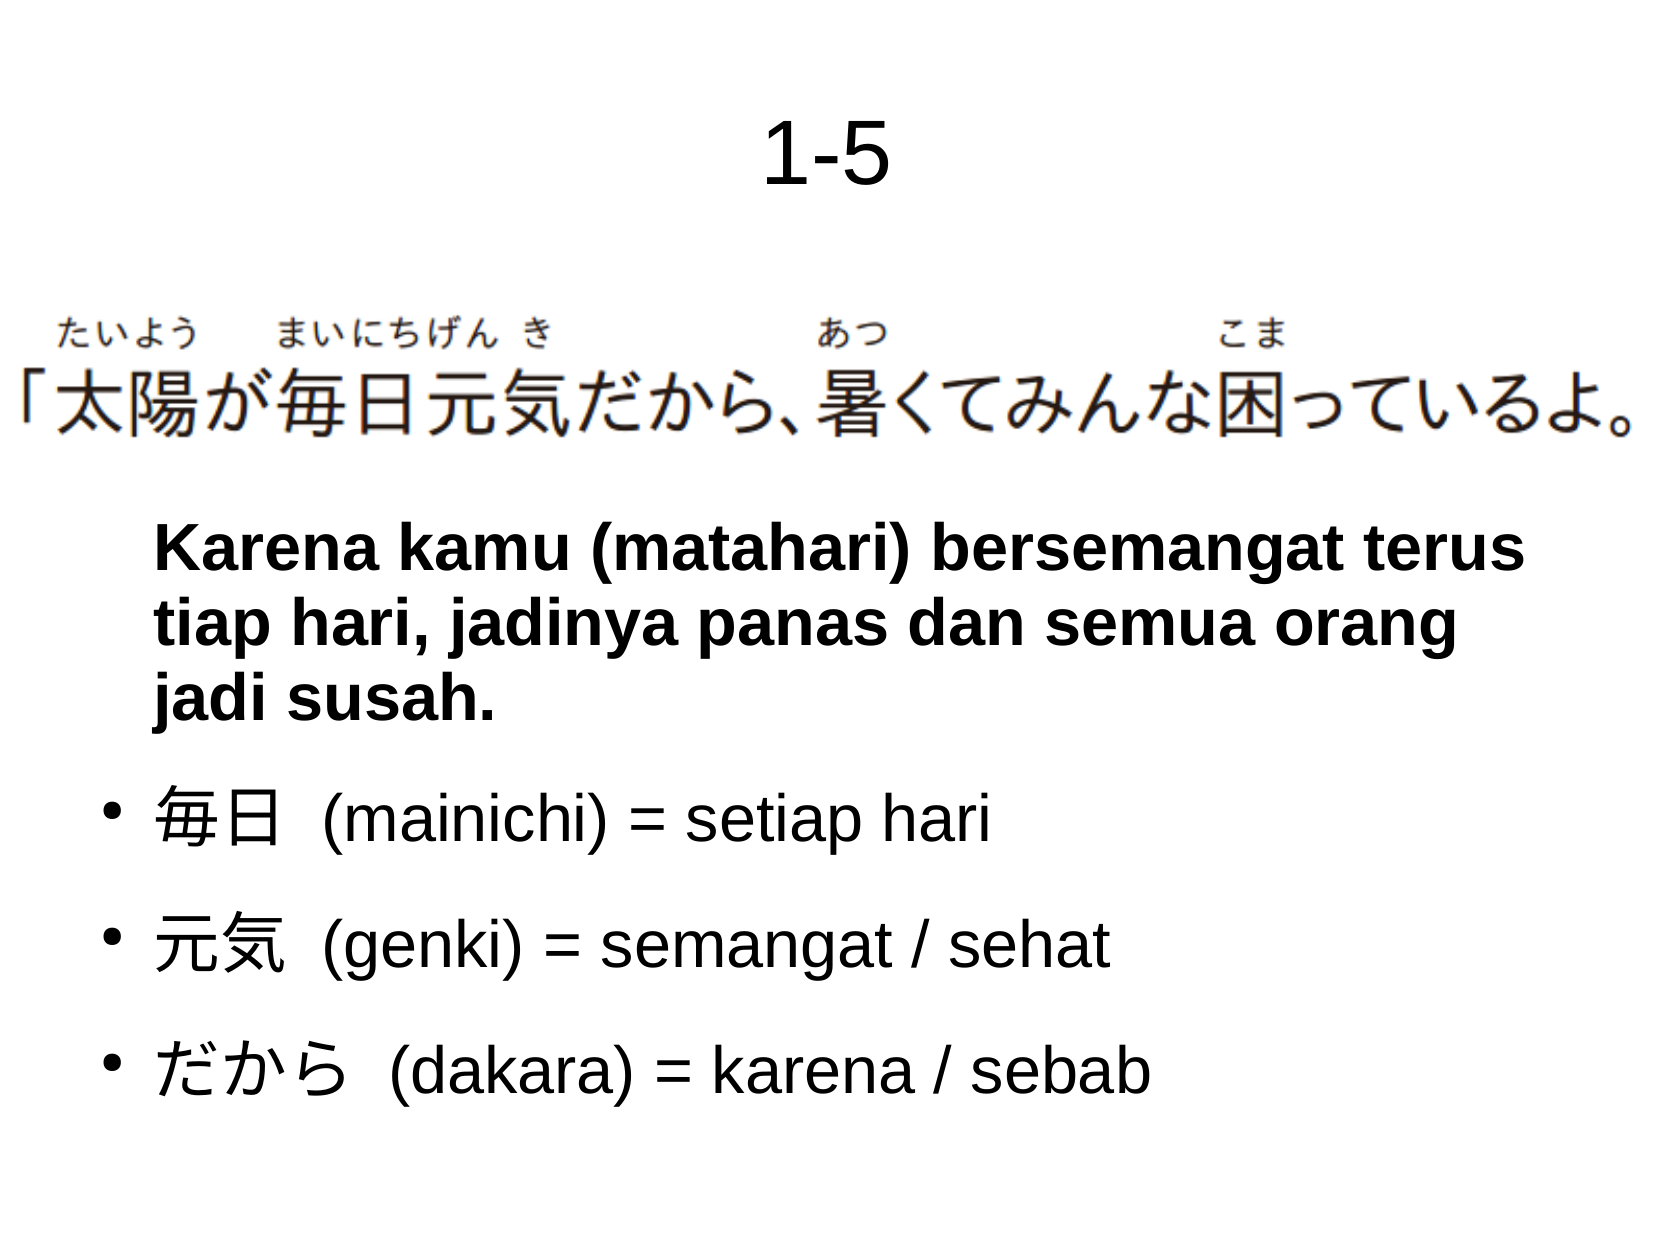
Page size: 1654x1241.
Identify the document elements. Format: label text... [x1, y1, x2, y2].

list Karena kamu (matahari) bersemangat terus tiap hari, jadinya panas dan semua orang jadi susah. 毎日 (mainichi) = setiap hari 元気 (genki) = semangat / sehat だから (dakara) = karena / sebab [82, 510, 1571, 1186]
title 1-5 [82, 49, 1571, 257]
picture [4, 312, 1654, 451]
